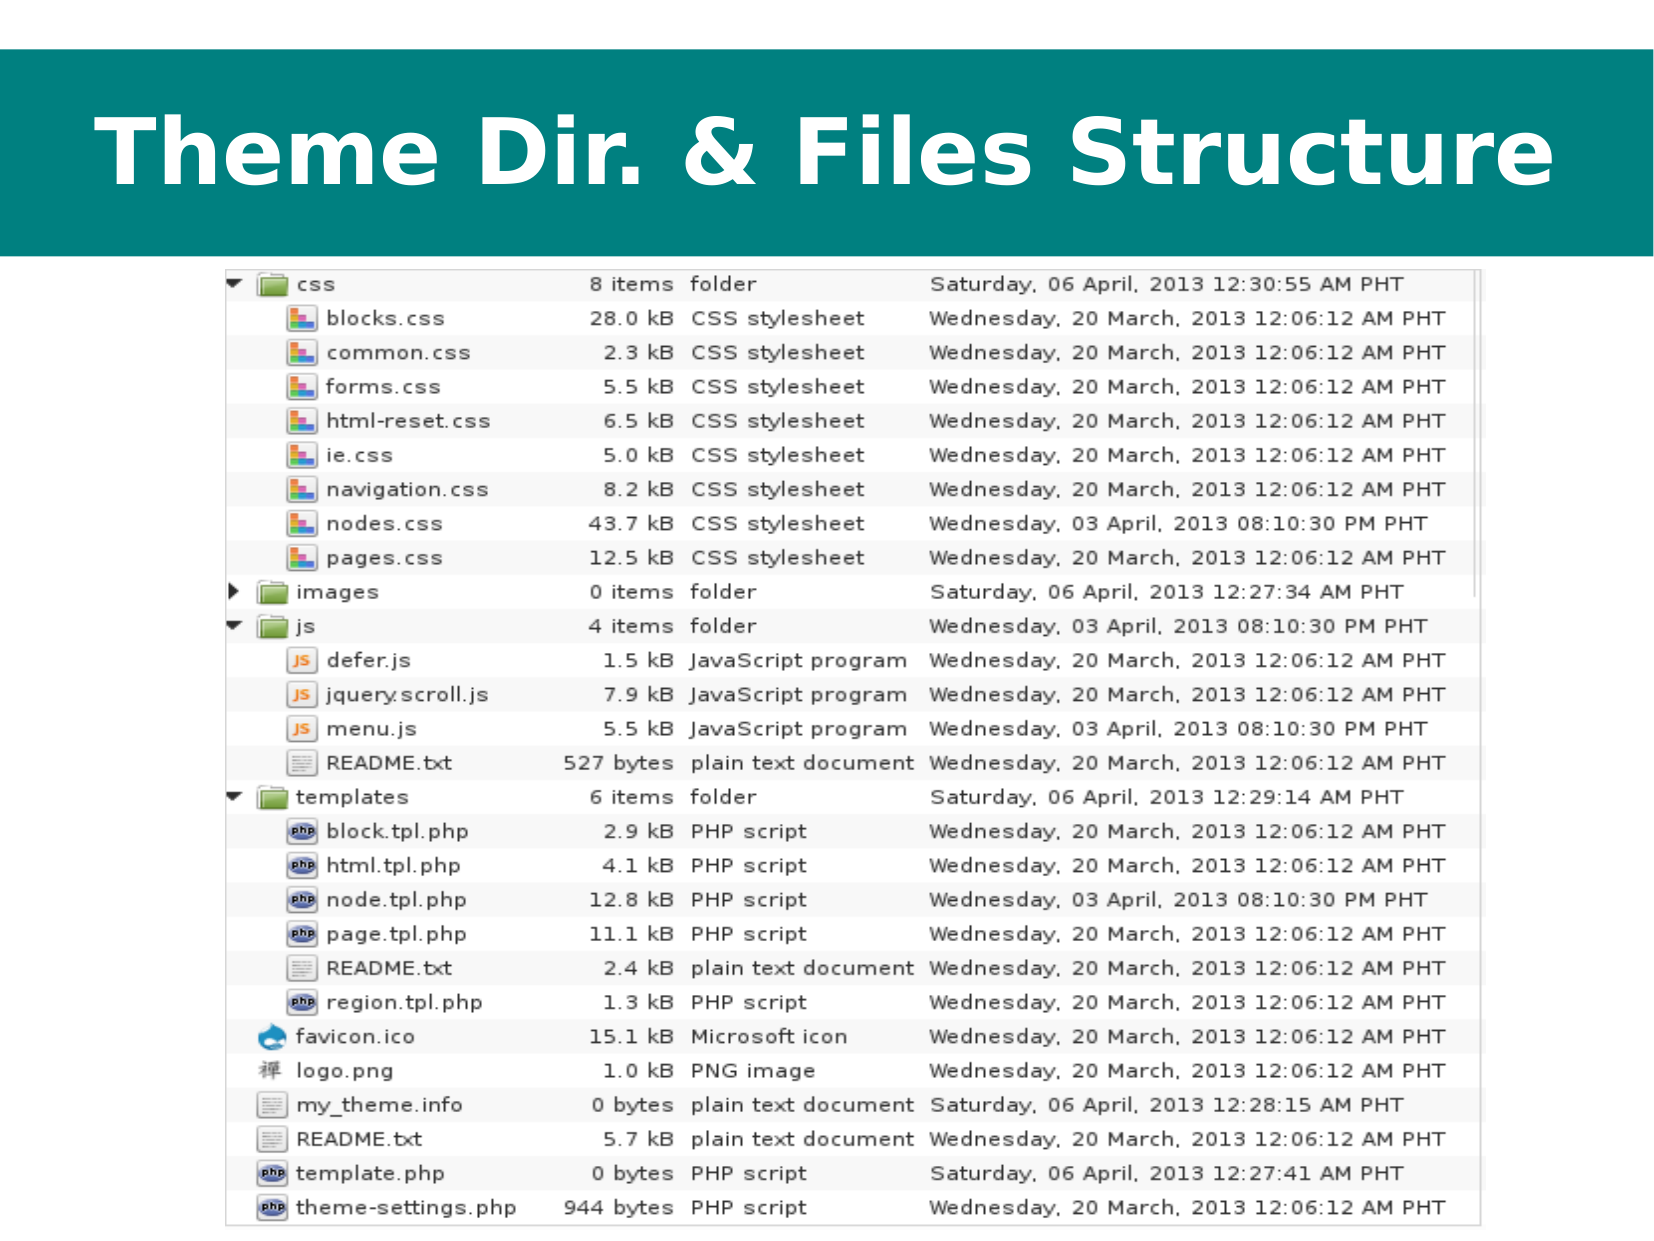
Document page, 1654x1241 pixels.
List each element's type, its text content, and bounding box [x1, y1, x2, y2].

title Theme Dir. & Files Structure [0, 49, 1654, 257]
picture [225, 269, 1486, 1231]
